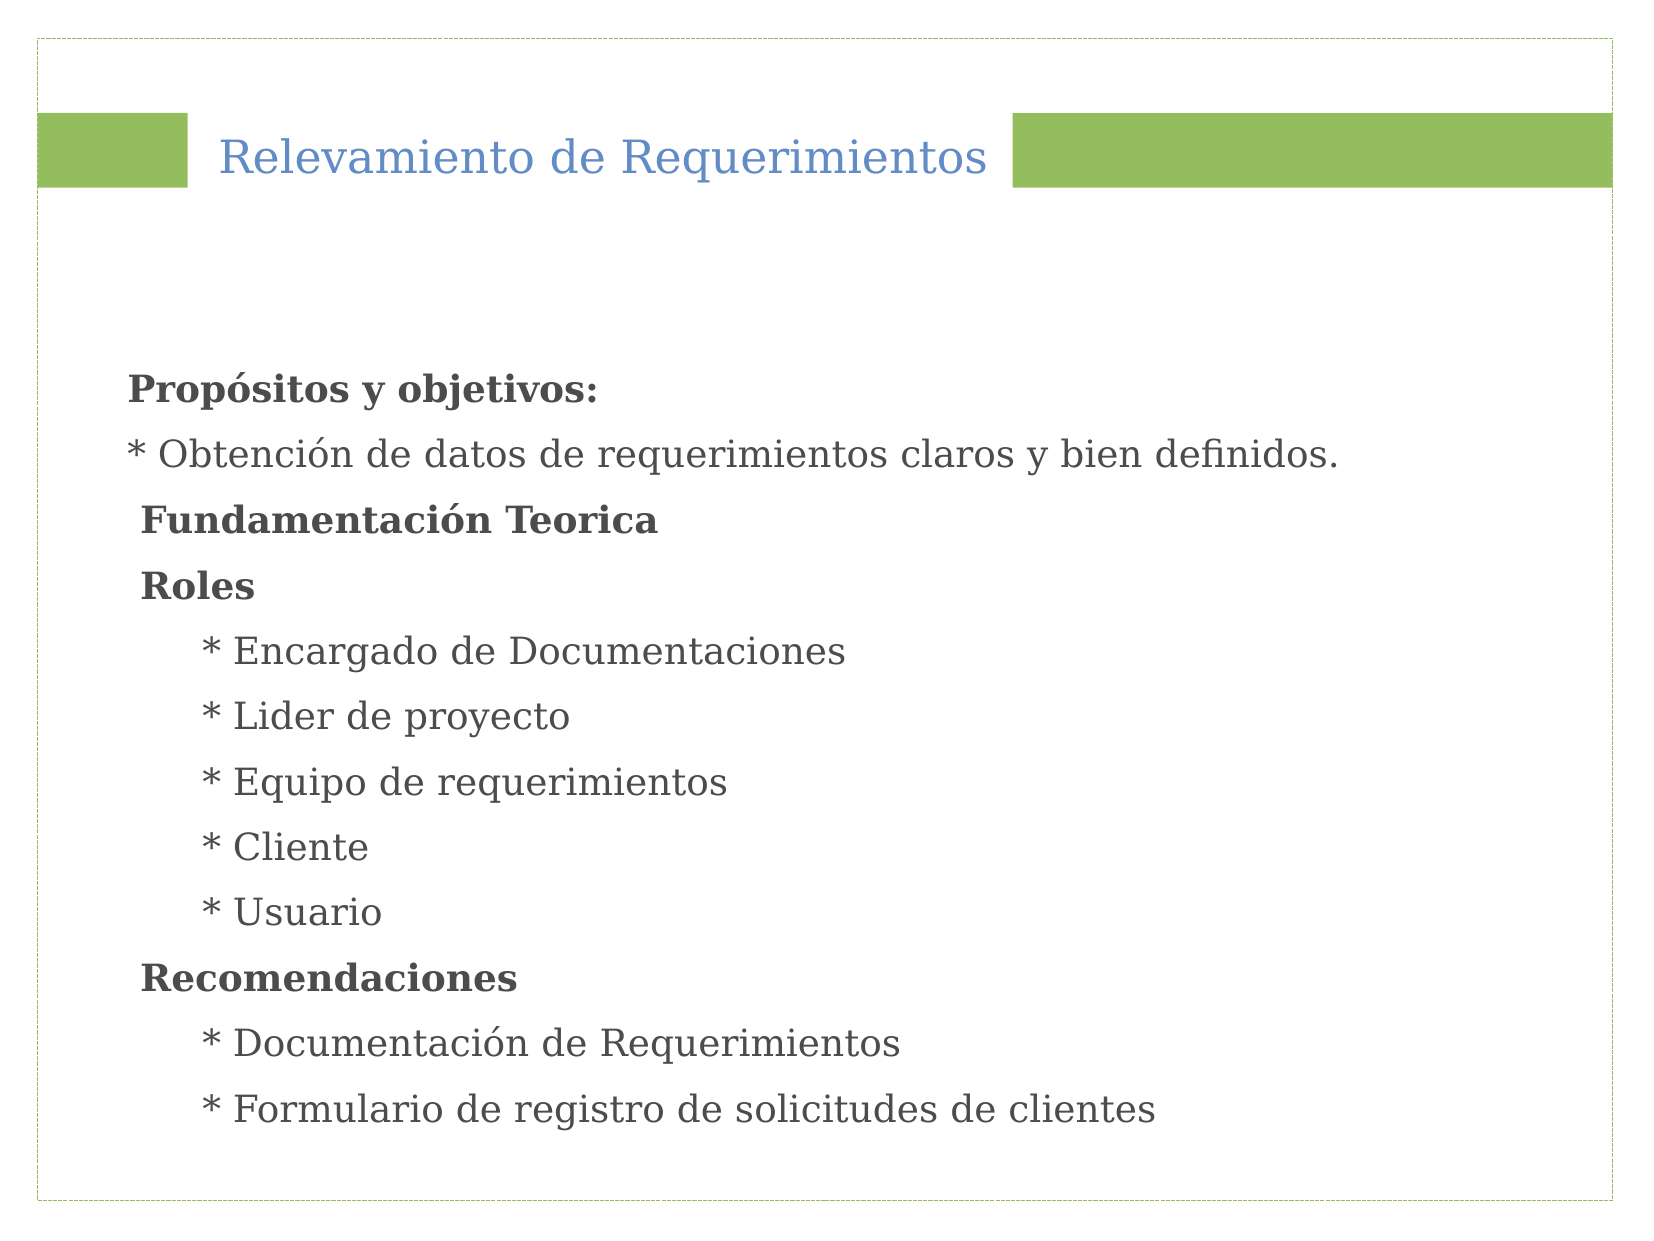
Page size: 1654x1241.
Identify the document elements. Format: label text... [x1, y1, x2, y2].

text_box [1012, 113, 1613, 188]
text_box [37, 112, 188, 188]
text_box Propósitos y objetivos: * Obtención de datos de requerimientos claros y bien definidos. Fundamentación Teorica Roles * Encargado de Documentaciones * Lider de proyecto * Equipo de requerimientos * Cliente * Usuario Recomendaciones * Documentación de Requerimientos * Formulario de registro de solicitudes de clientes [112, 337, 1538, 1126]
text_box Relevamiento de Requerimientos [203, 123, 1004, 192]
